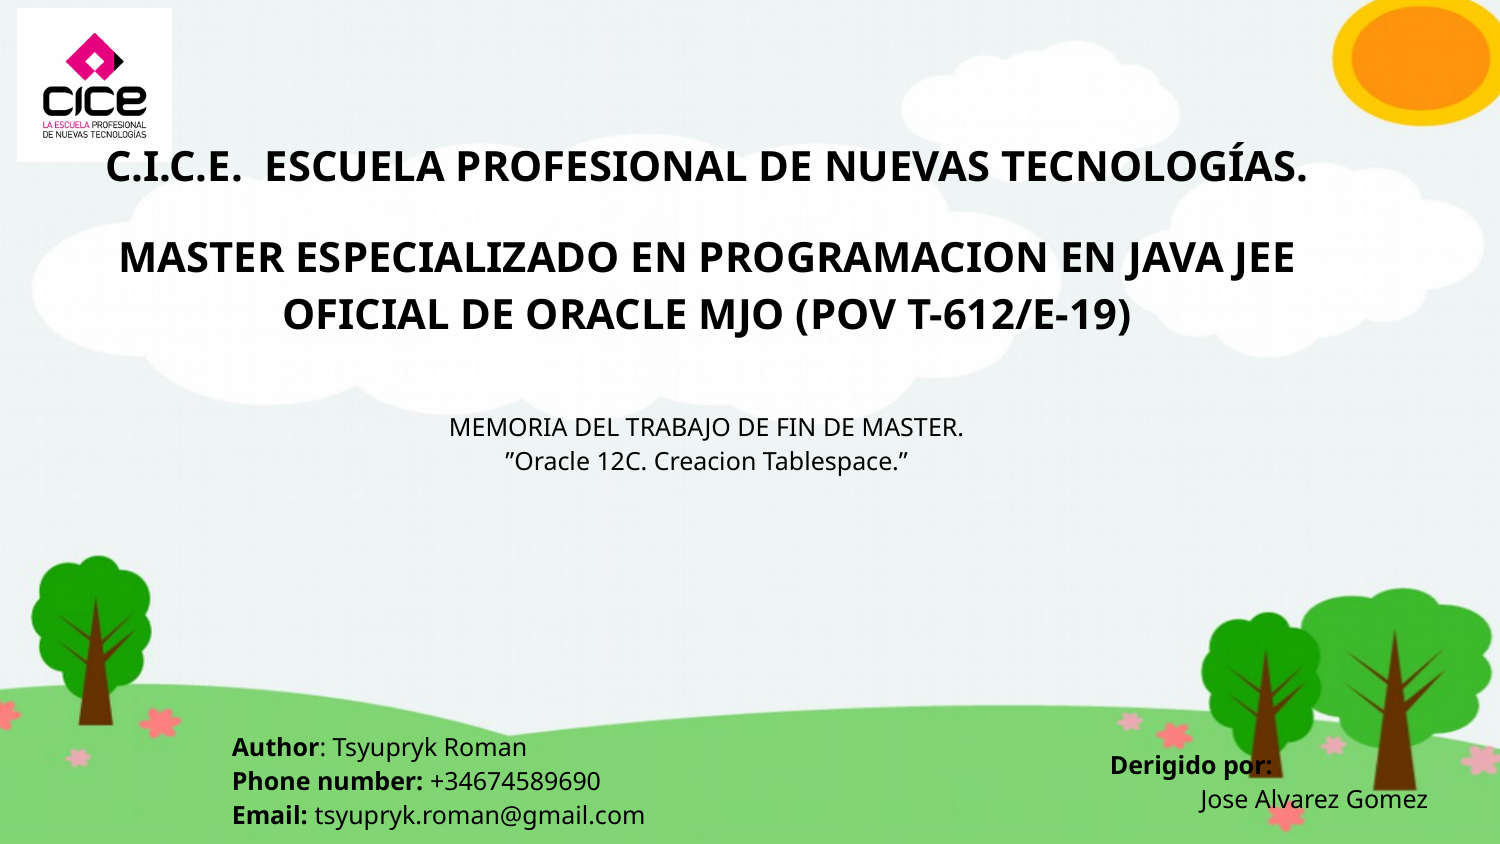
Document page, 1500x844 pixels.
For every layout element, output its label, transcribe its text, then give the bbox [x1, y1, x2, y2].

picture [0, 0, 1500, 844]
text_box Author: Tsyupryk Roman Phone number: +34674589690 Email: tsyupryk.roman@gmail.com [217, 722, 617, 821]
title C.I.C.E. ESCUELA PROFESIONAL DE NUEVAS TECNOLOGÍAS. MASTER ESPECIALIZADO EN PROGRAMACION EN JAVA JEE OFICIAL DE ORACLE MJO (POV T-612/E-19) MEMORIA DEL TRABAJO DE FIN DE MASTER. ”Oracle 12C. Creacion Tablespace.” [42, 162, 1372, 520]
text_box Derigido por: Jose Alvarez Gomez [1095, 740, 1454, 811]
